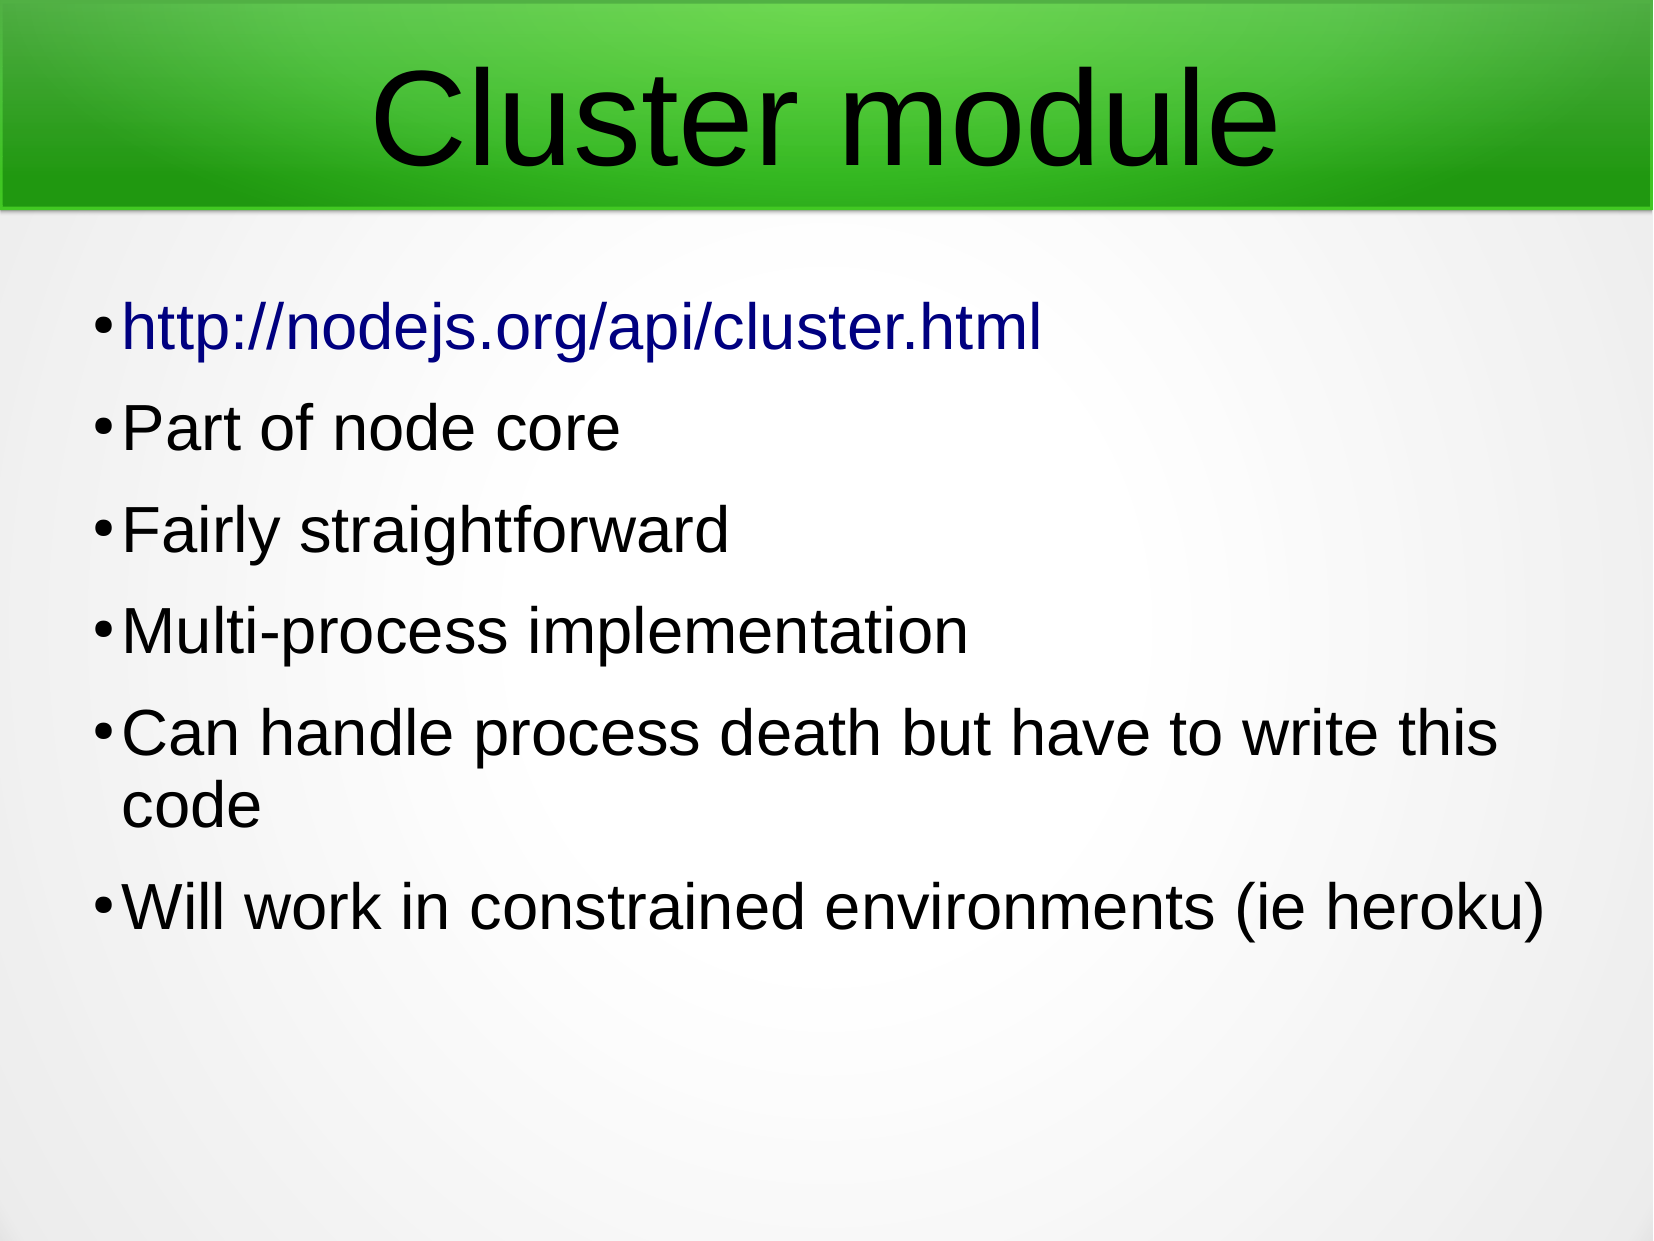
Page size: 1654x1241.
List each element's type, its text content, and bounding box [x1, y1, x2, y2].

title Cluster module [82, 42, 1571, 195]
list http://nodejs.org/api/cluster.html Part of node core Fairly straightforward Multi-process implementation Can handle process death but have to write this code Will work in constrained environments (ie heroku) [82, 290, 1571, 1010]
